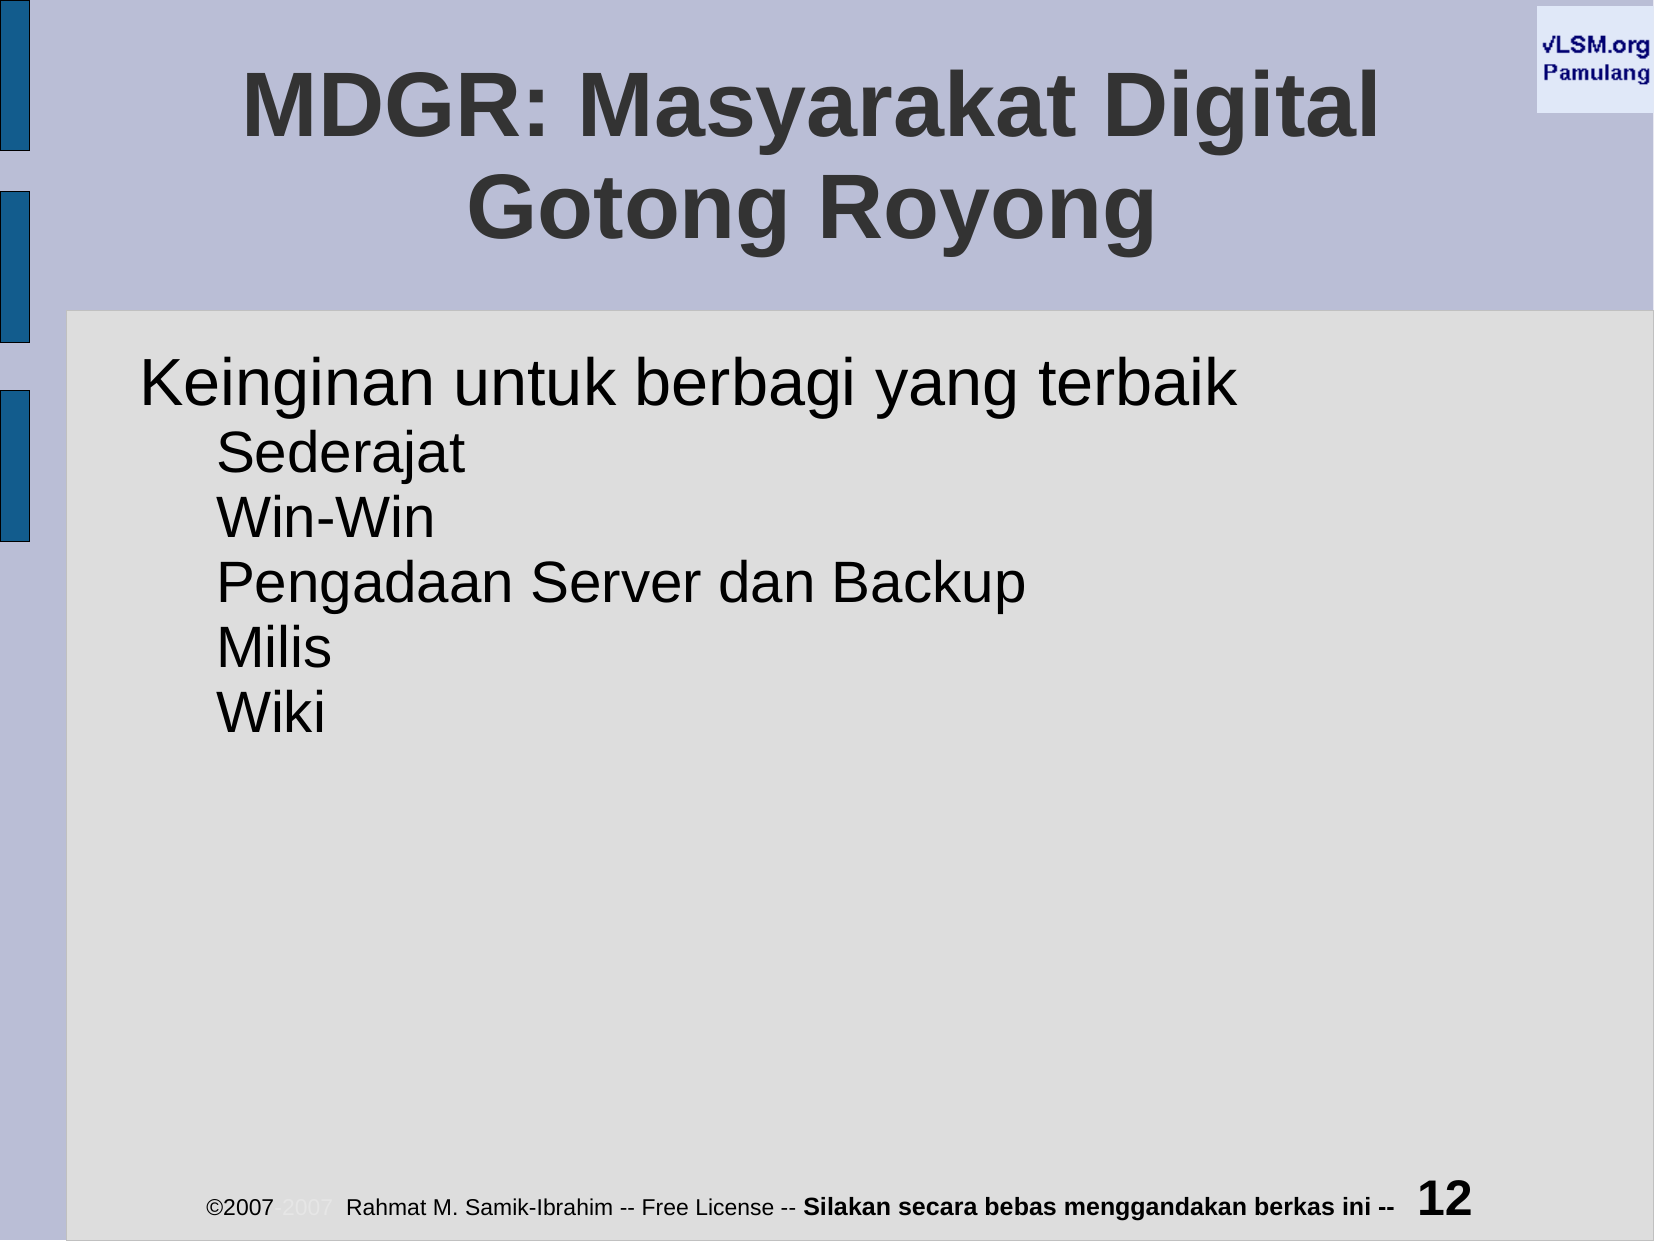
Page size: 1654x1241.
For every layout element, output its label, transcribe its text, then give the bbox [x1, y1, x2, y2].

picture [1537, 6, 1654, 113]
title MDGR: Masyarakat Digital Gotong Royong [87, 48, 1538, 263]
list Keinginan untuk berbagi yang terbaik Sederajat Win-Win Pengadaan Server dan Backup Milis Wiki [121, 344, 1534, 1112]
